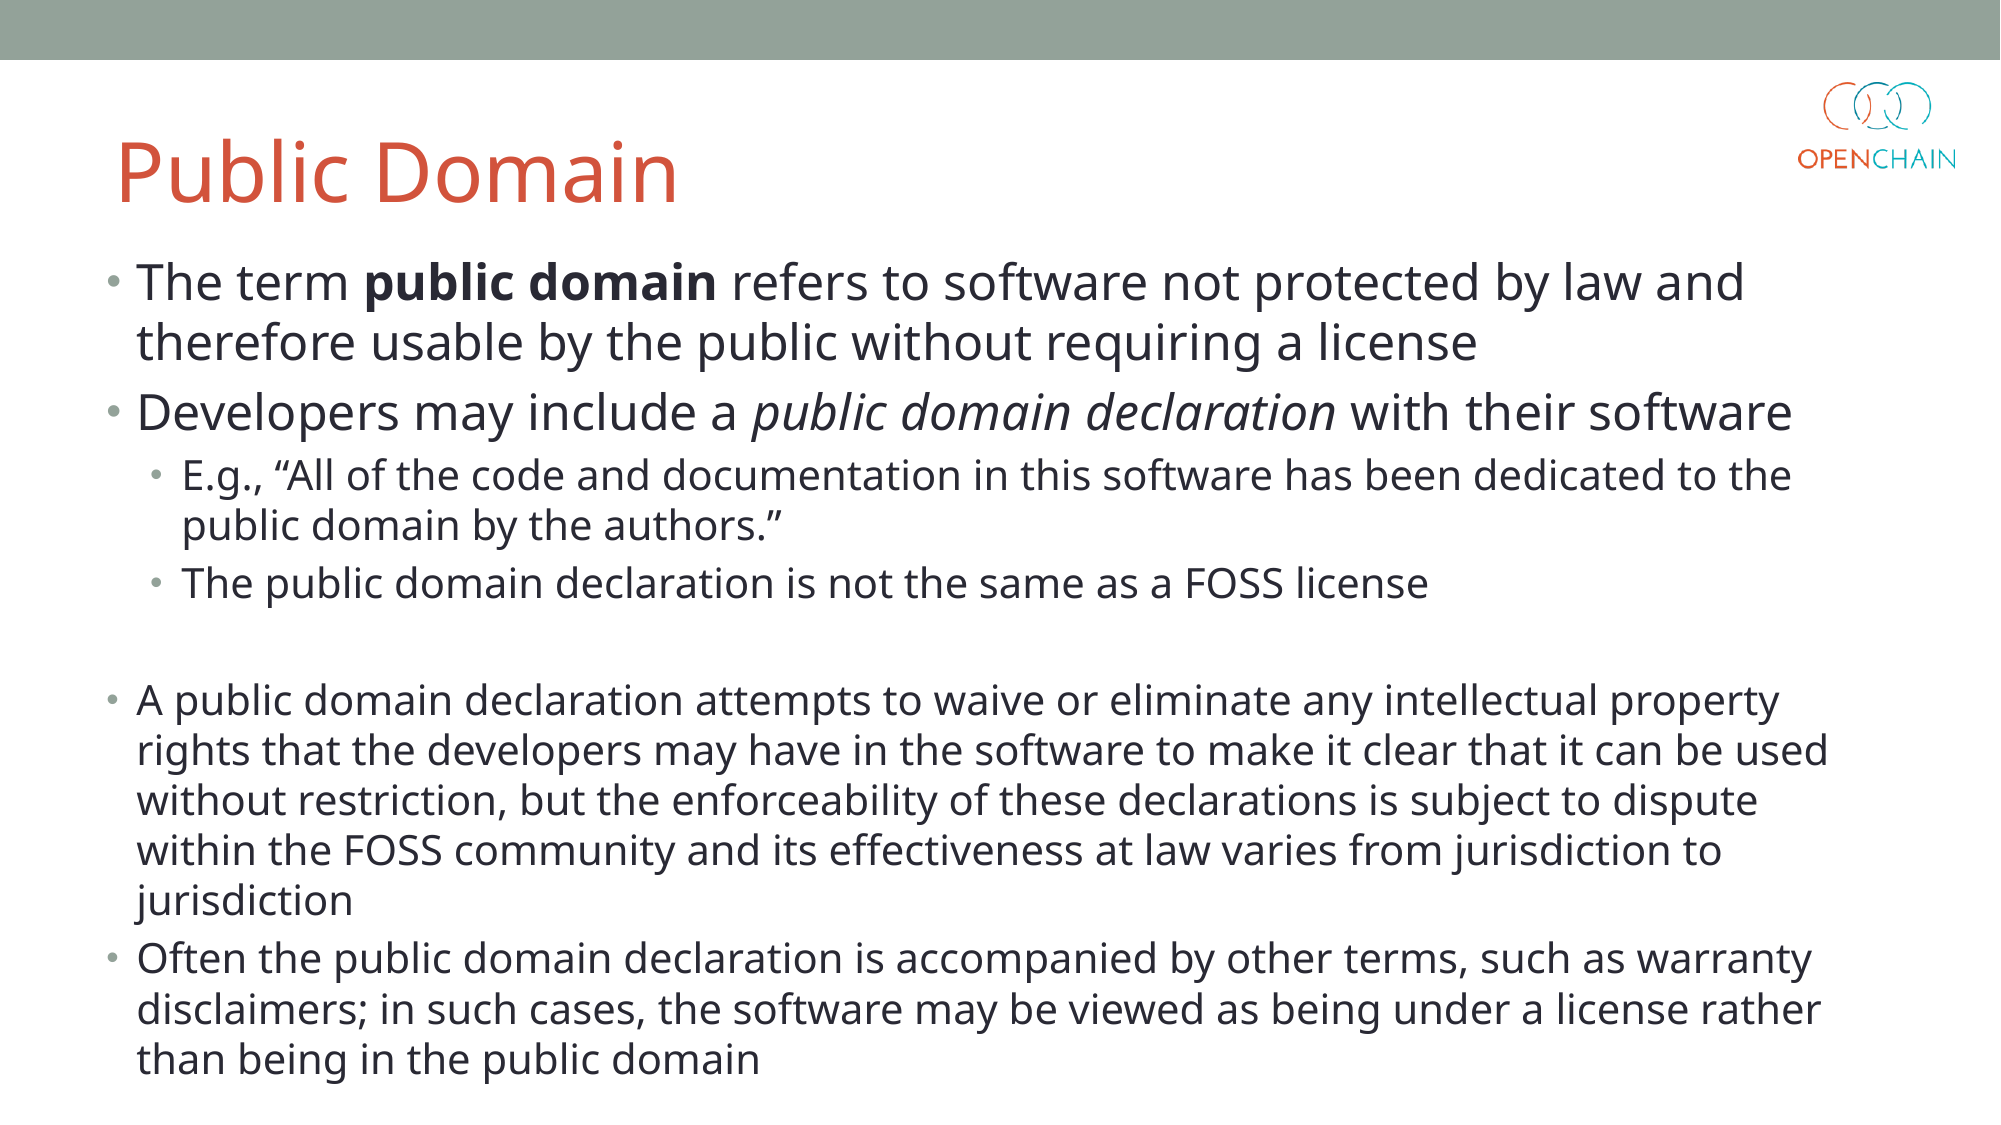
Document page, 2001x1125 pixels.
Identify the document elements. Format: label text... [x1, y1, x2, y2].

picture [1798, 82, 1955, 169]
title Public Domain [99, 87, 1900, 250]
list The term public domain refers to software not protected by law and therefore usable by the public without requiring a license Developers may include a public domain declaration with their software E.g., “All of the code and documentation in this software has been dedicated to the public domain by the authors.” The public domain declaration is not the same as a FOSS license A public domain declaration attempts to waive or eliminate any intellectual property rights that the developers may have in the software to make it clear that it can be used without restriction, but the enforceability of these declarations is subject to dispute within the FOSS community and its effectiveness at law varies from jurisdiction to jurisdiction Often the public domain declaration is accompanied by other terms, such as warranty disclaimers; in such cases, the software may be viewed as being under a license rather than being in the public domain [91, 243, 1863, 1093]
